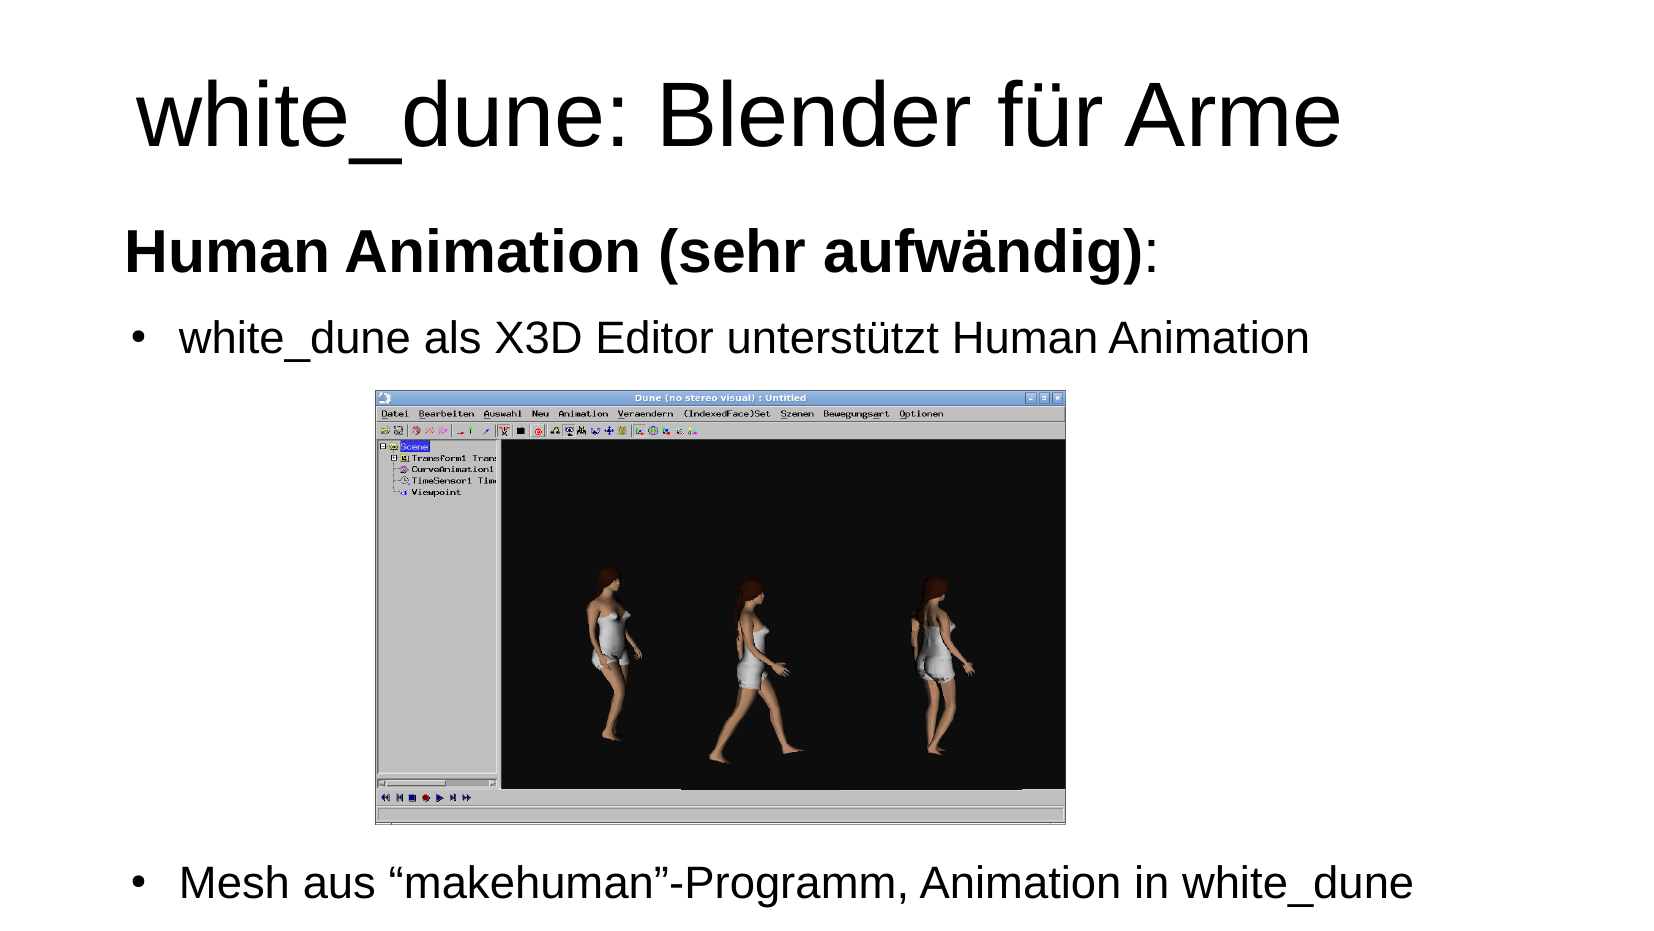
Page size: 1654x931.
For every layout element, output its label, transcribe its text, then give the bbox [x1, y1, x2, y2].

list Human Animation (sehr aufwändig): white_dune als X3D Editor unterstützt Human Animation Mesh aus “makehuman”-Programm, Animation in white_dune [60, 217, 1571, 916]
title white_dune: Blender für Arme [0, 37, 1486, 193]
picture [375, 390, 1066, 826]
